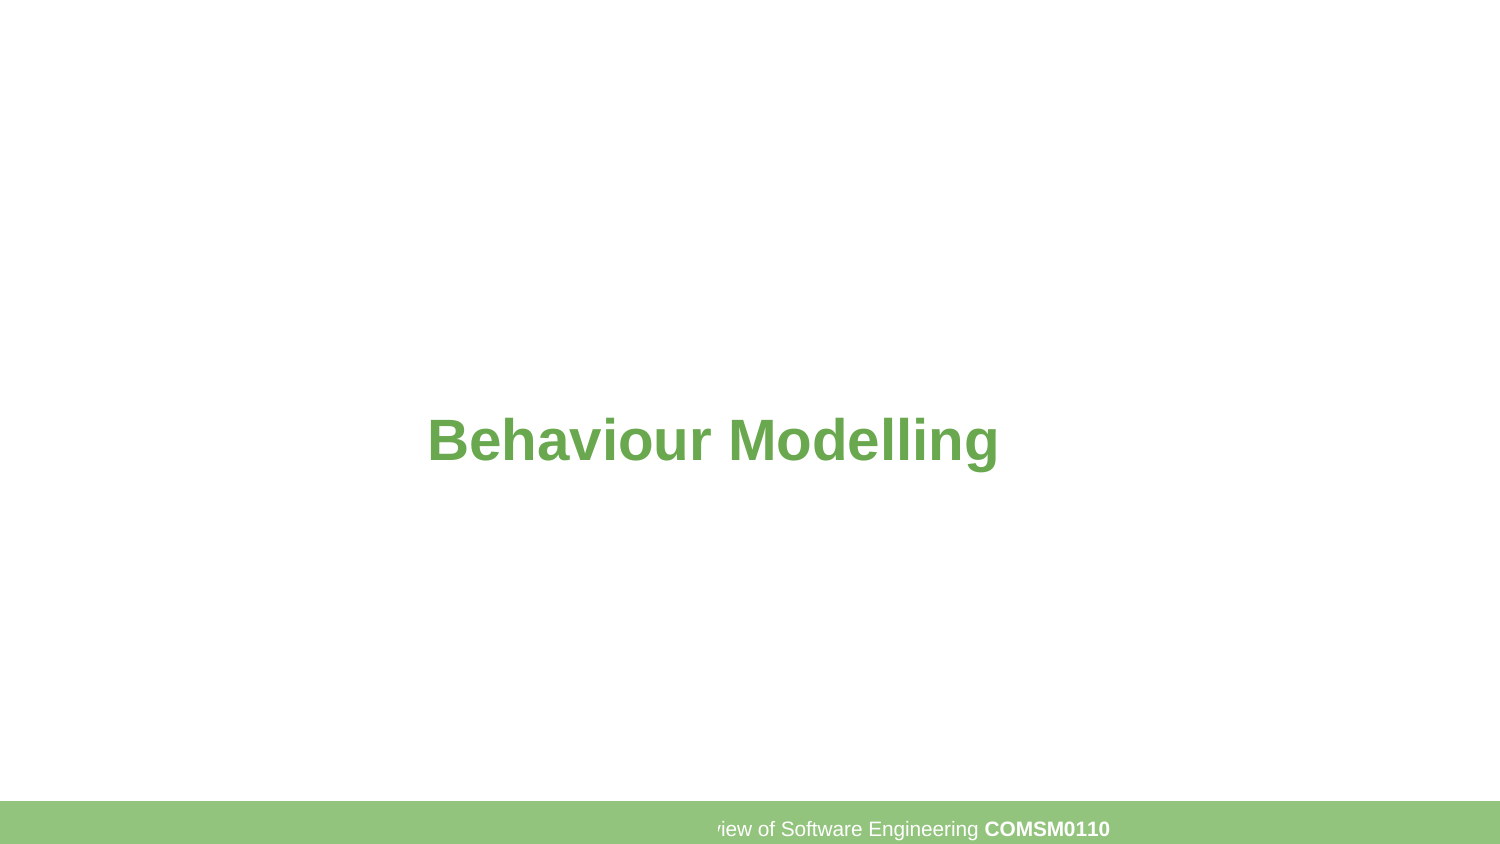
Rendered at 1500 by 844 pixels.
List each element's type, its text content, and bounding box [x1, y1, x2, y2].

title Behaviour Modelling [14, 150, 1413, 488]
